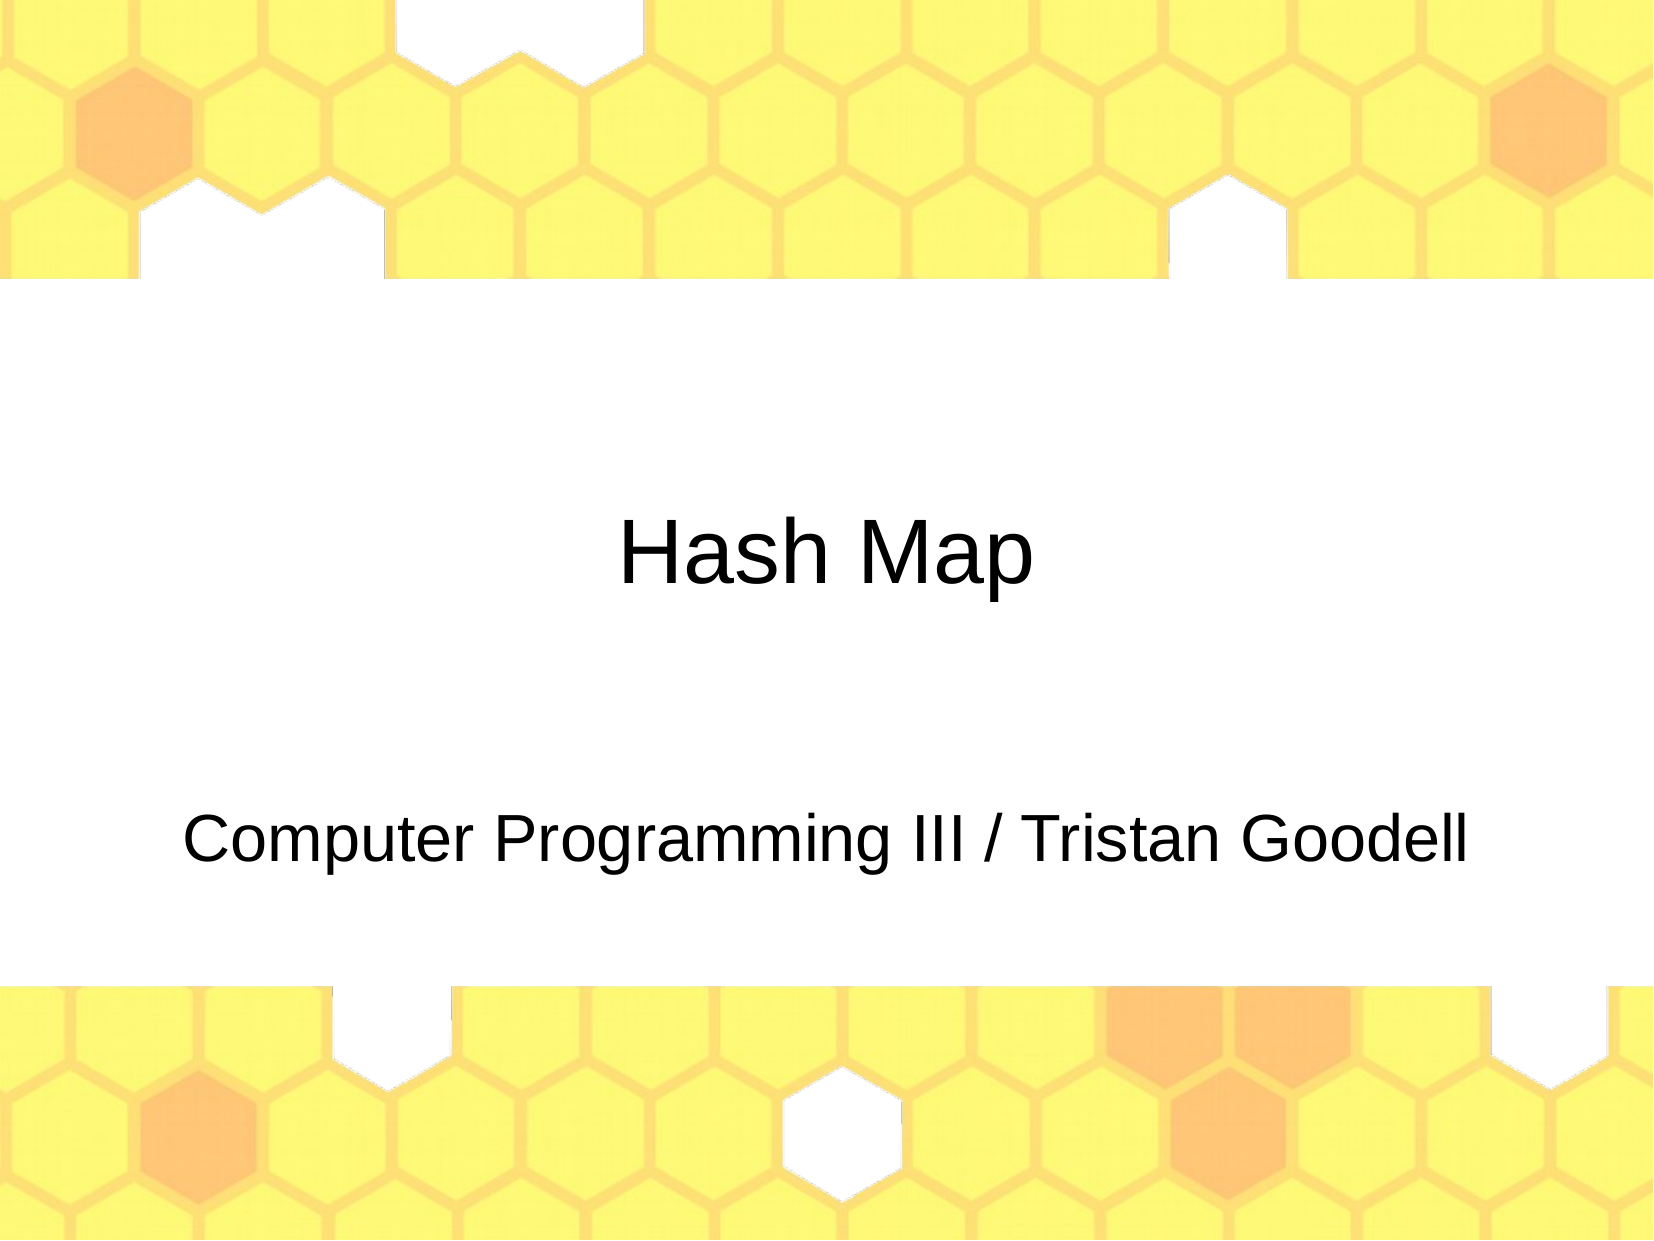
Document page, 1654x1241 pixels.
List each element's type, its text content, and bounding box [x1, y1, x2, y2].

picture [0, 0, 1654, 279]
title Hash Map [82, 418, 1571, 686]
subtitle Computer Programming III / Tristan Goodell [82, 744, 1571, 934]
picture [0, 986, 1654, 1240]
